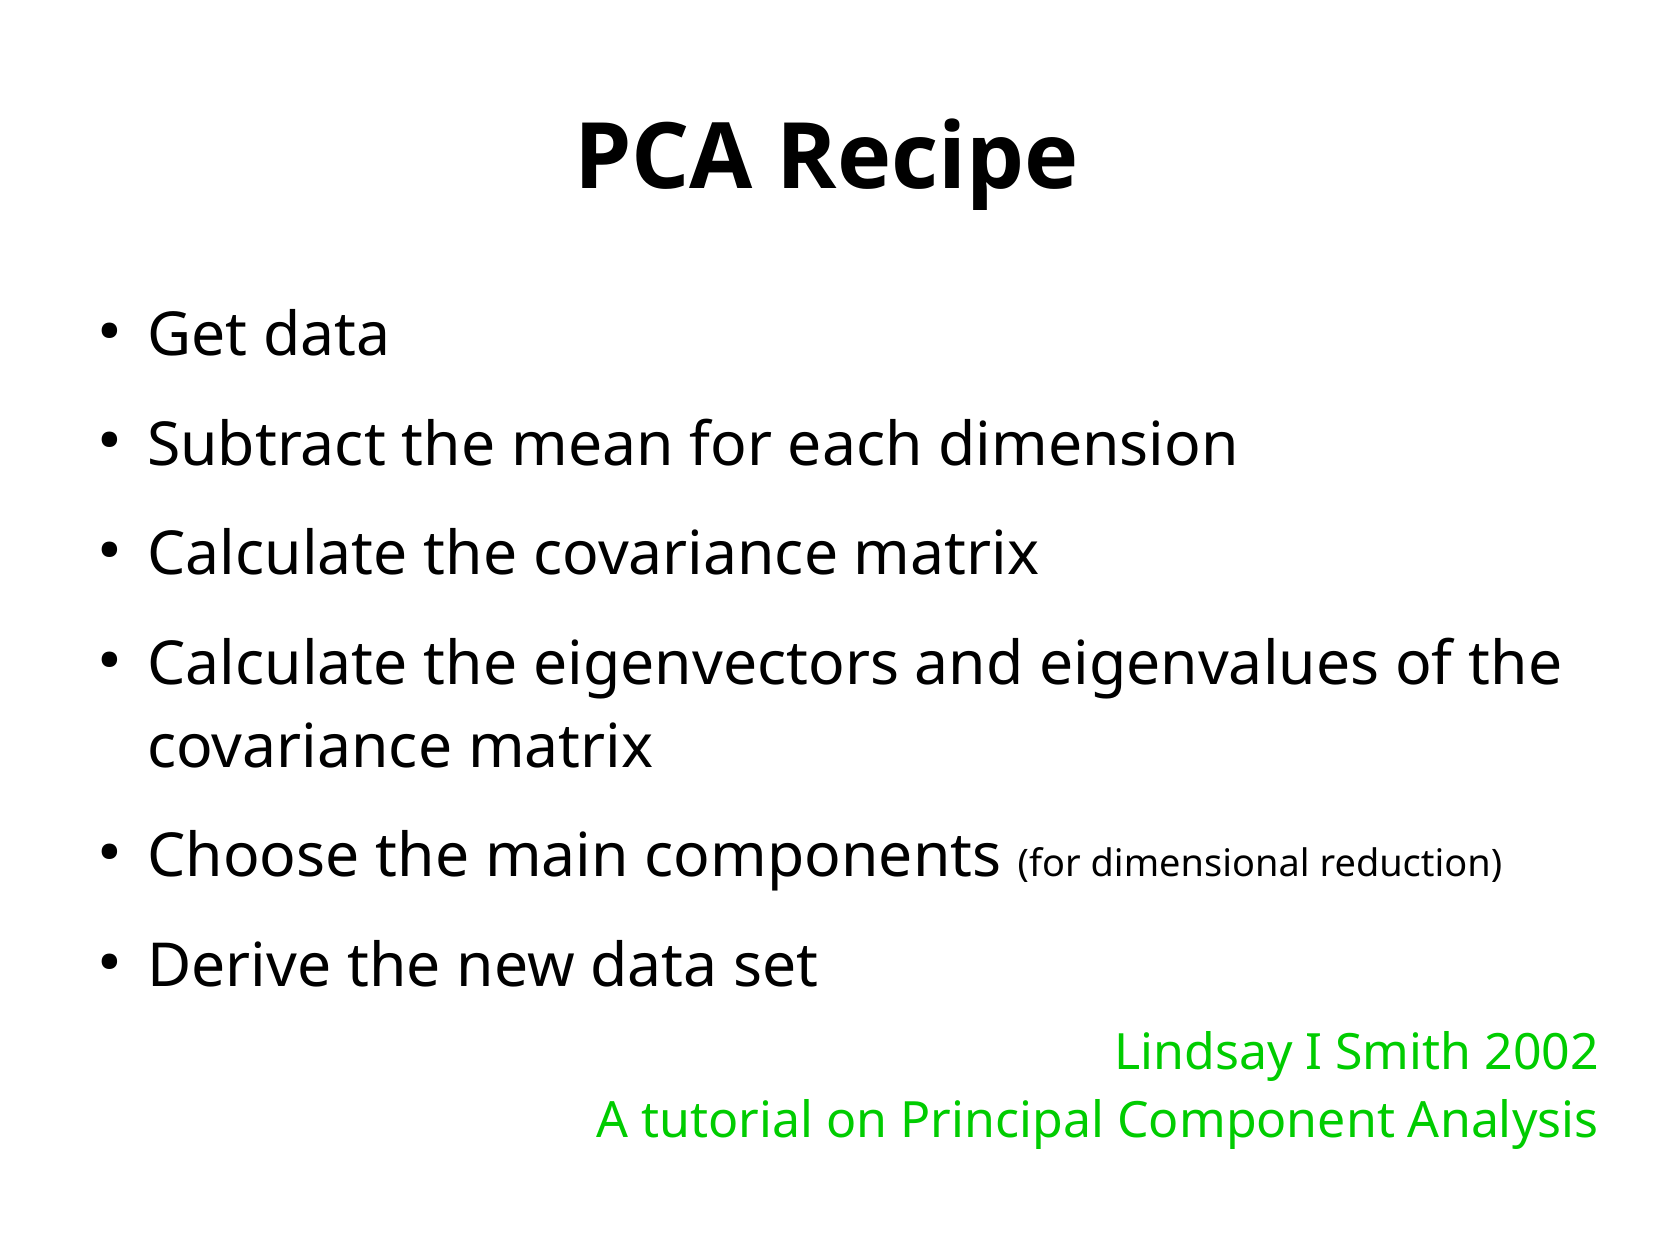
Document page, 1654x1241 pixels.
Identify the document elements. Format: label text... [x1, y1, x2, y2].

text_box Lindsay I Smith 2002 A tutorial on Principal Component Analysis [503, 1008, 1614, 1138]
title PCA Recipe [82, 49, 1571, 257]
list Get data Subtract the mean for each dimension Calculate the covariance matrix Calculate the eigenvectors and eigenvalues of the covariance matrix Choose the main components (for dimensional reduction) Derive the new data set [82, 290, 1571, 1010]
